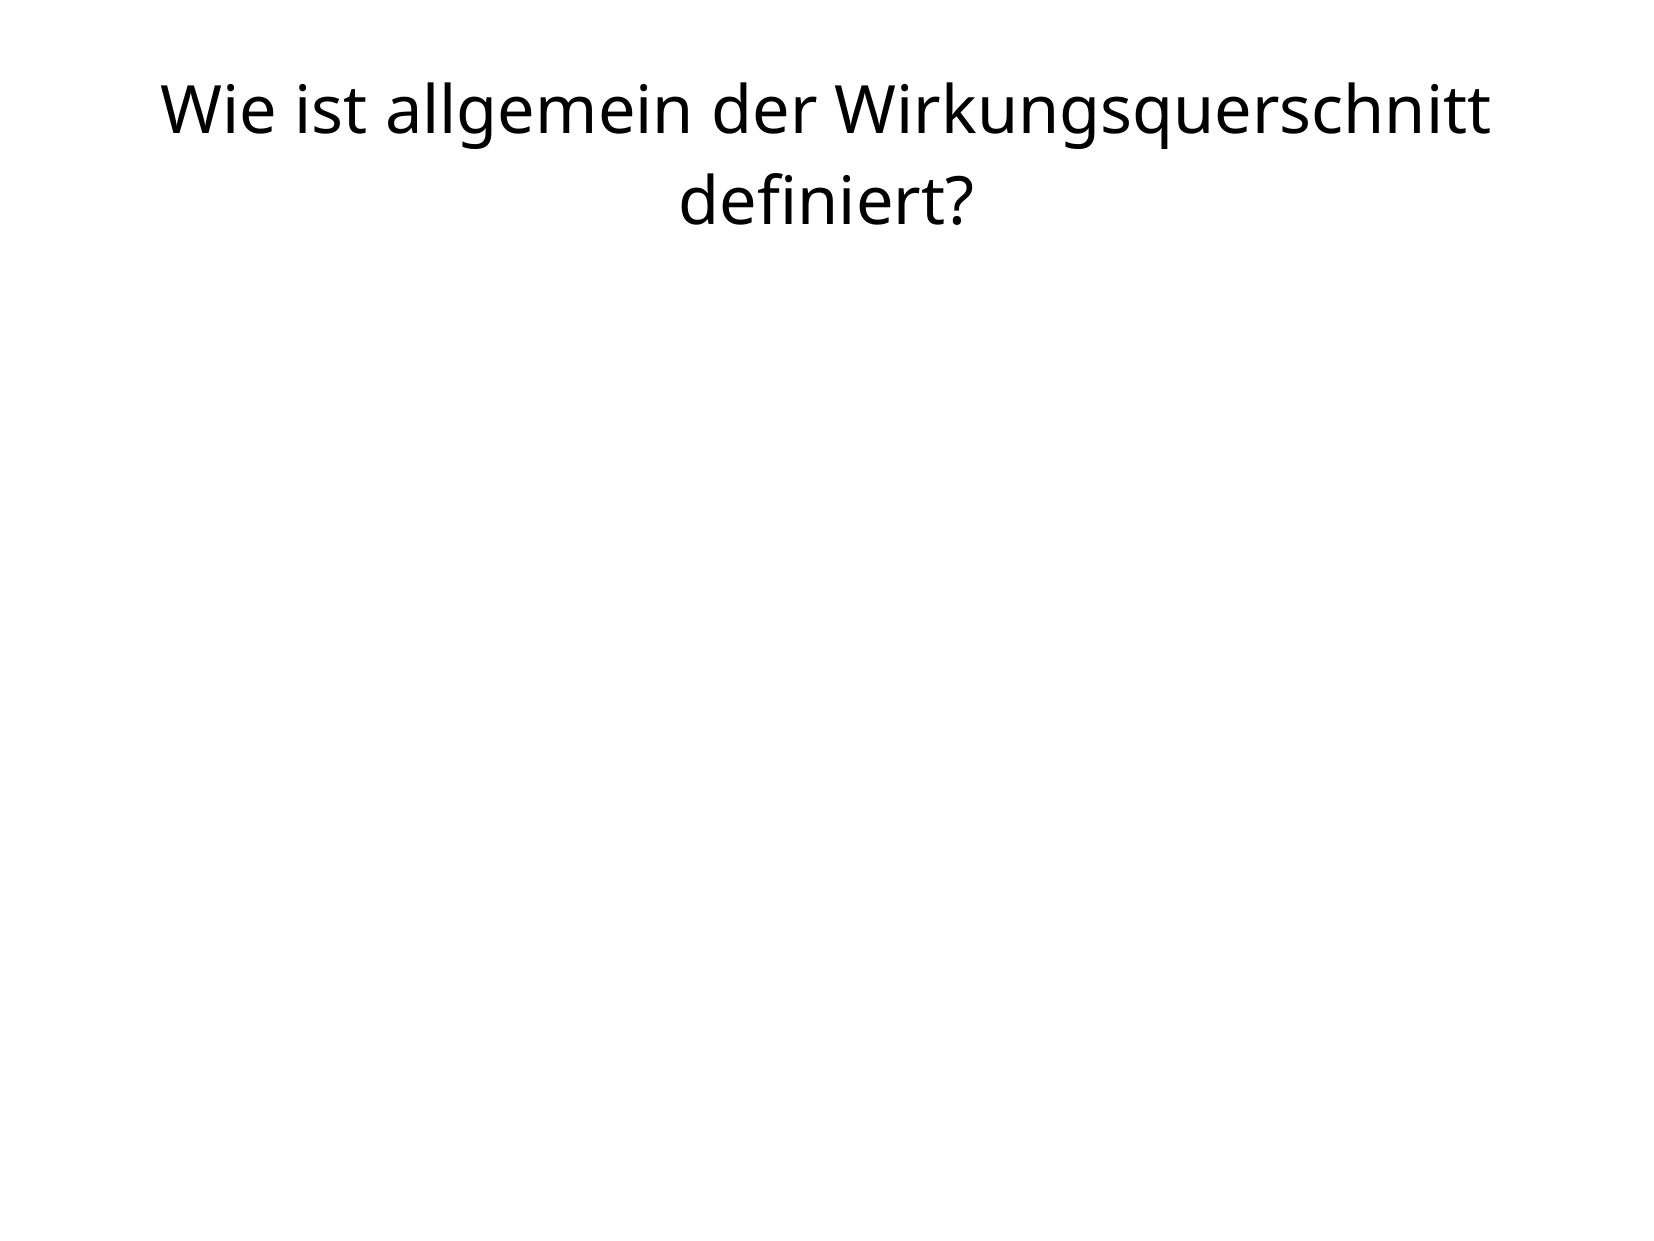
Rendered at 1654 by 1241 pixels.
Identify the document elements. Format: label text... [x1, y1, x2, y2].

title Wie ist allgemein der Wirkungsquerschnitt definiert? [82, 49, 1571, 257]
